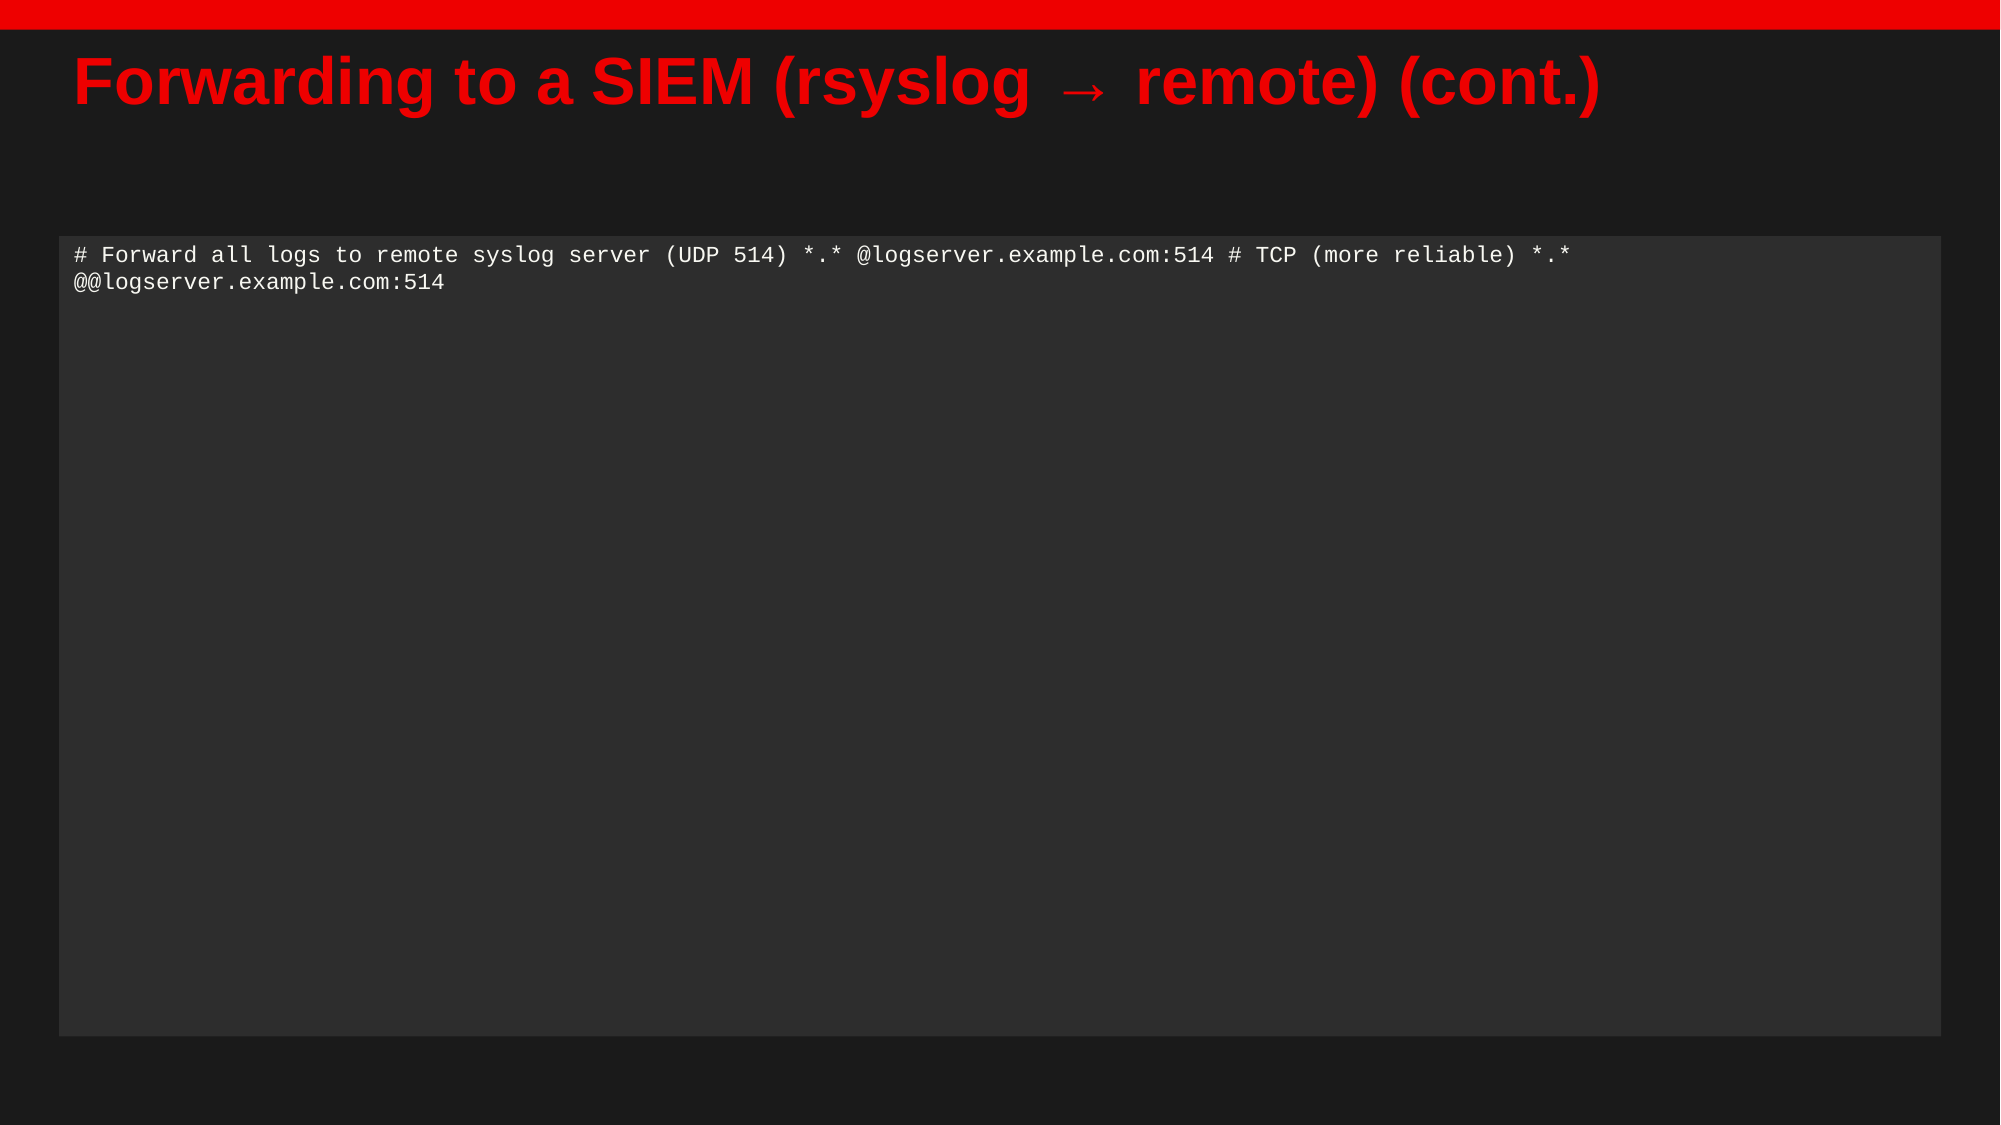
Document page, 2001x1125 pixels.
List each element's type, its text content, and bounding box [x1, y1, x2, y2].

text_box # Forward all logs to remote syslog server (UDP 514) *.* @logserver.example.com:514 # TCP (more reliable) *.* @@logserver.example.com:514 [59, 236, 1942, 1037]
text_box [0, 0, 2001, 30]
text_box Forwarding to a SIEM (rsyslog → remote) (cont.) [59, 36, 1942, 208]
